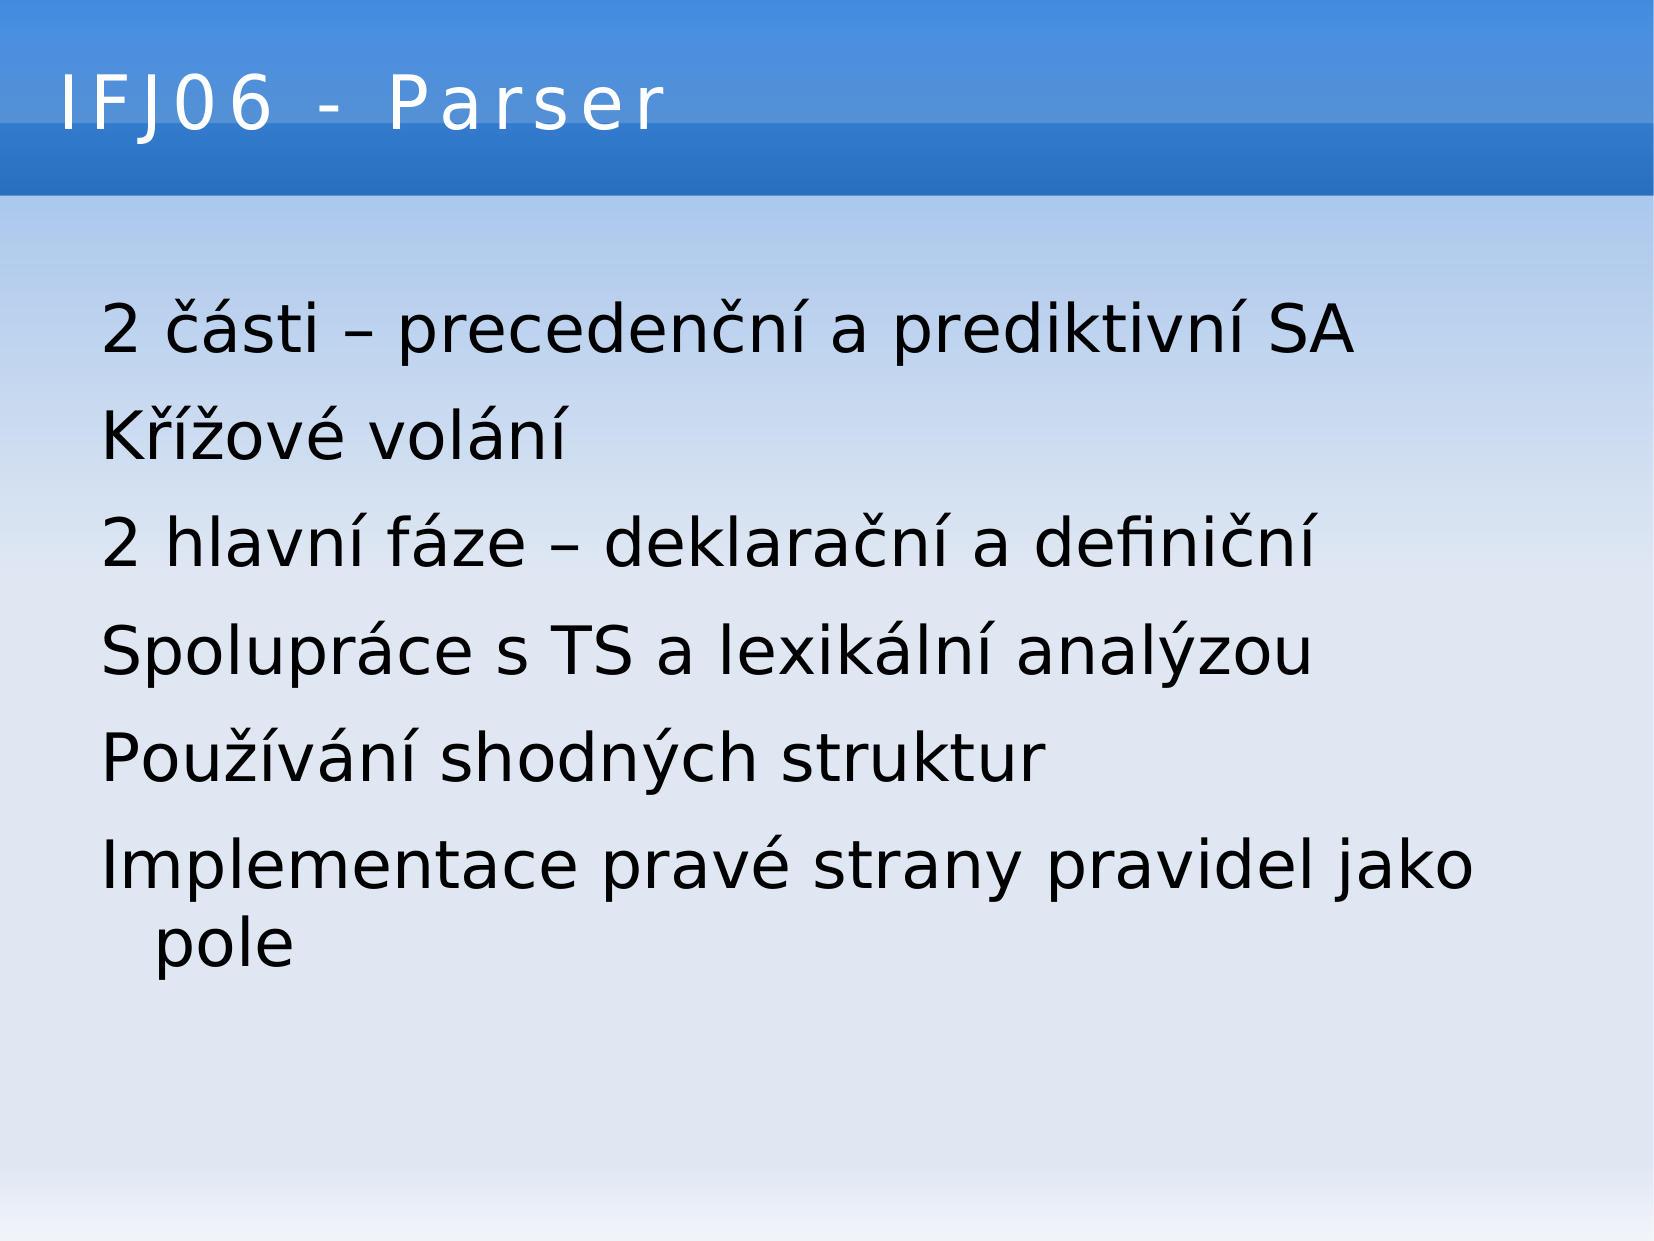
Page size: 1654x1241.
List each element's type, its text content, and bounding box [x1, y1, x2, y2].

list 2 části – precedenční a prediktivní SA Křížové volání 2 hlavní fáze – deklarační a definiční Spolupráce s TS a lexikální analýzou Používání shodných struktur Implementace pravé strany pravidel jako pole [82, 290, 1571, 1109]
title IFJ06 - Parser [59, 29, 1270, 178]
picture [0, 0, 1654, 1241]
